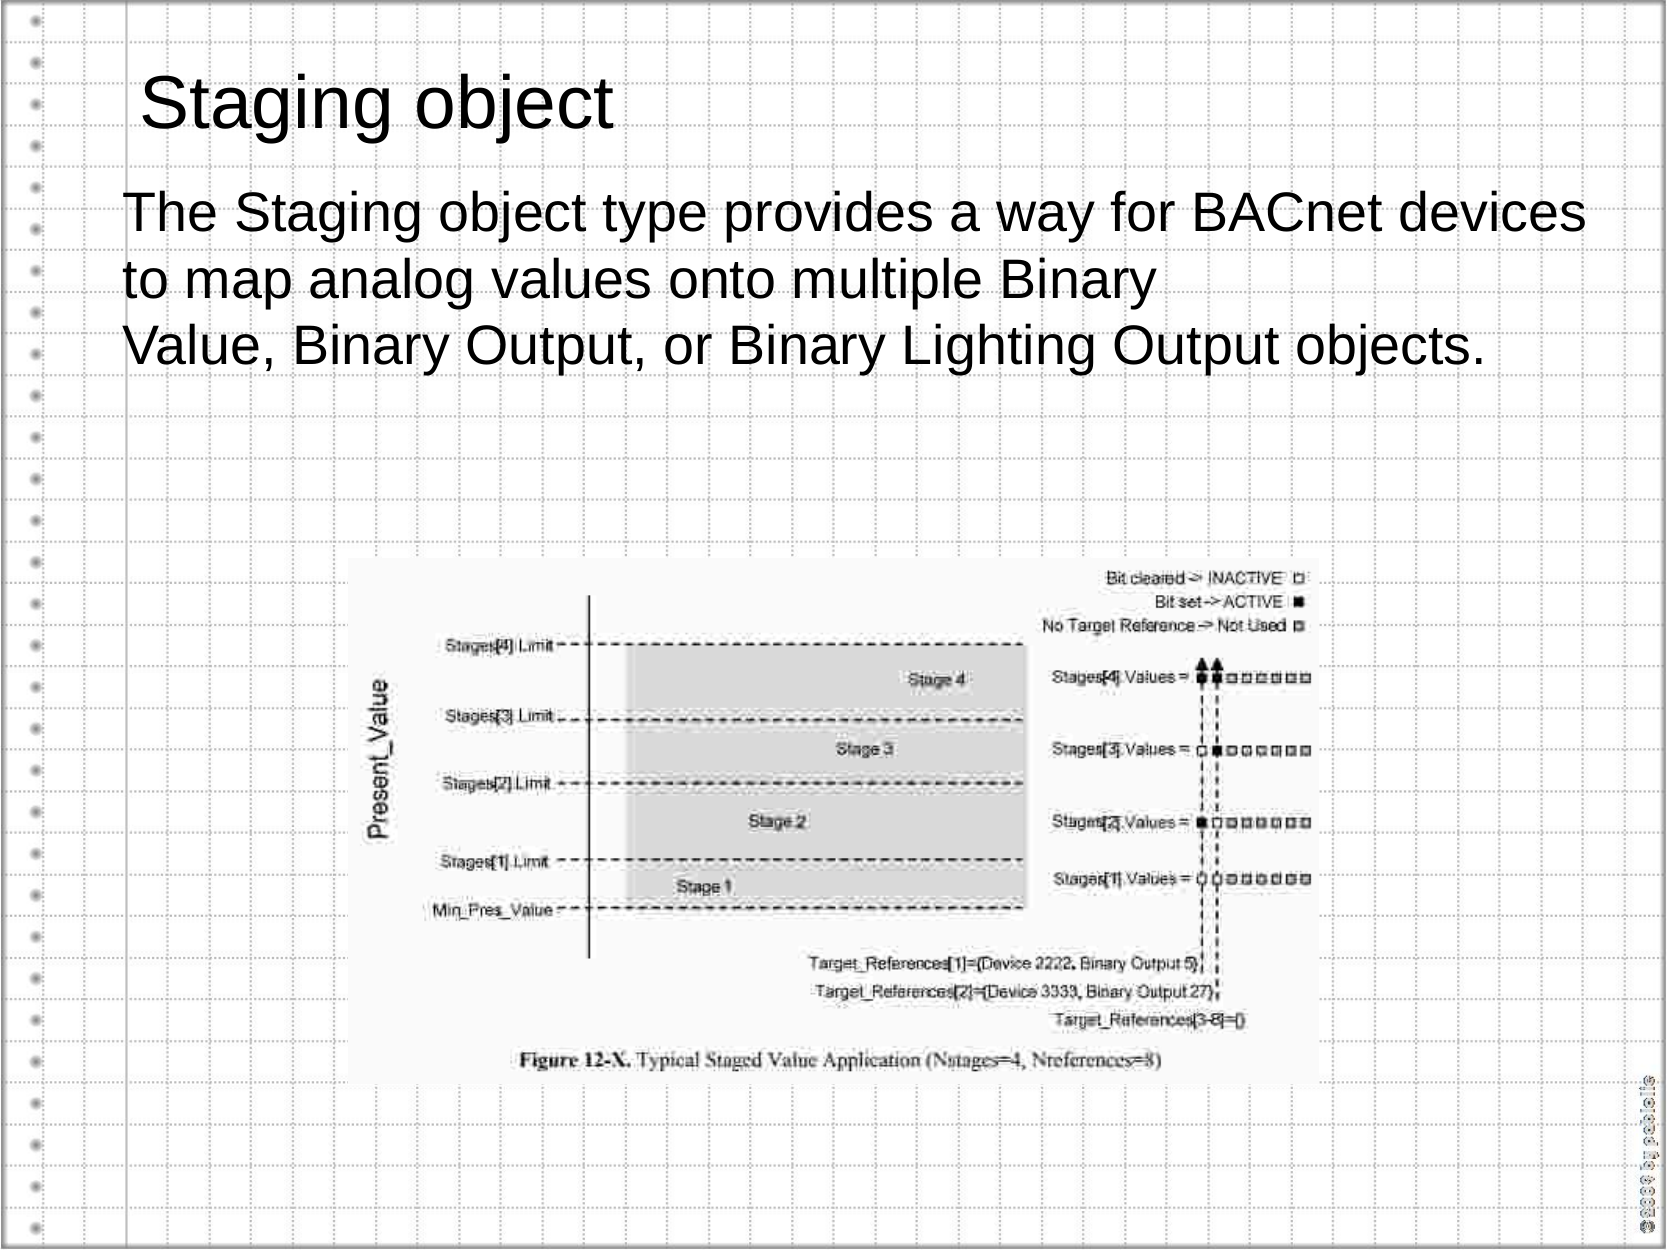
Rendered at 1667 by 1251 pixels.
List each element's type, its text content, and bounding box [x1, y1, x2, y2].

list The Staging object type provides a way for BACnet devices to map analog values onto multiple Binary Value, Binary Output, or Binary Lighting Output objects. [116, 169, 1615, 1196]
title Staging object [133, 47, 1630, 170]
picture [0, 0, 1667, 1250]
